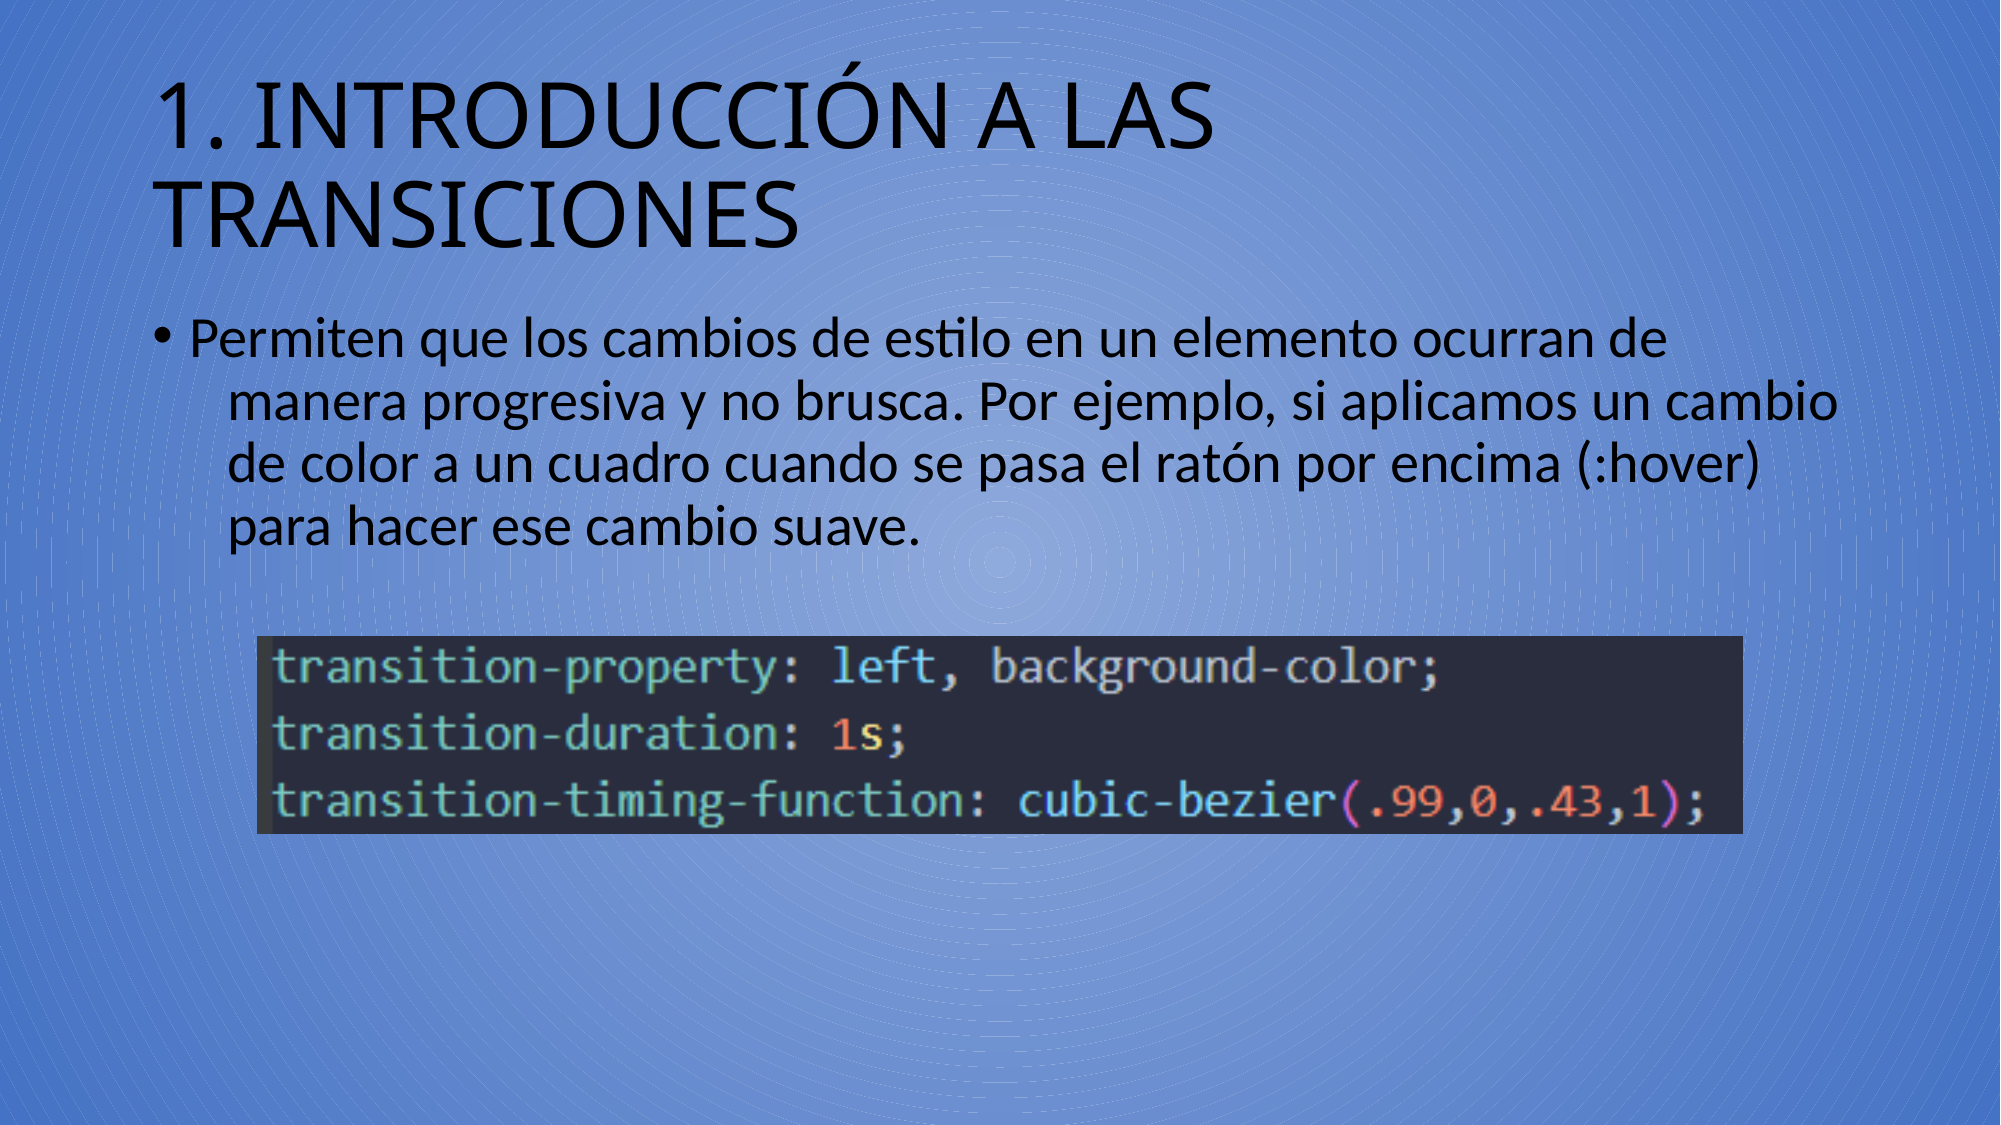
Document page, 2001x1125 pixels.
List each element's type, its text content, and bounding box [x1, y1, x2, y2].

title 1. INTRODUCCIÓN A LAS TRANSICIONES [137, 59, 1863, 278]
list Permiten que los cambios de estilo en un elemento ocurran de manera progresiva y no brusca. Por ejemplo, si aplicamos un cambio de color a un cuadro cuando se pasa el ratón por encima (:hover) para hacer ese cambio suave. [137, 299, 1863, 1014]
picture [257, 636, 1743, 834]
